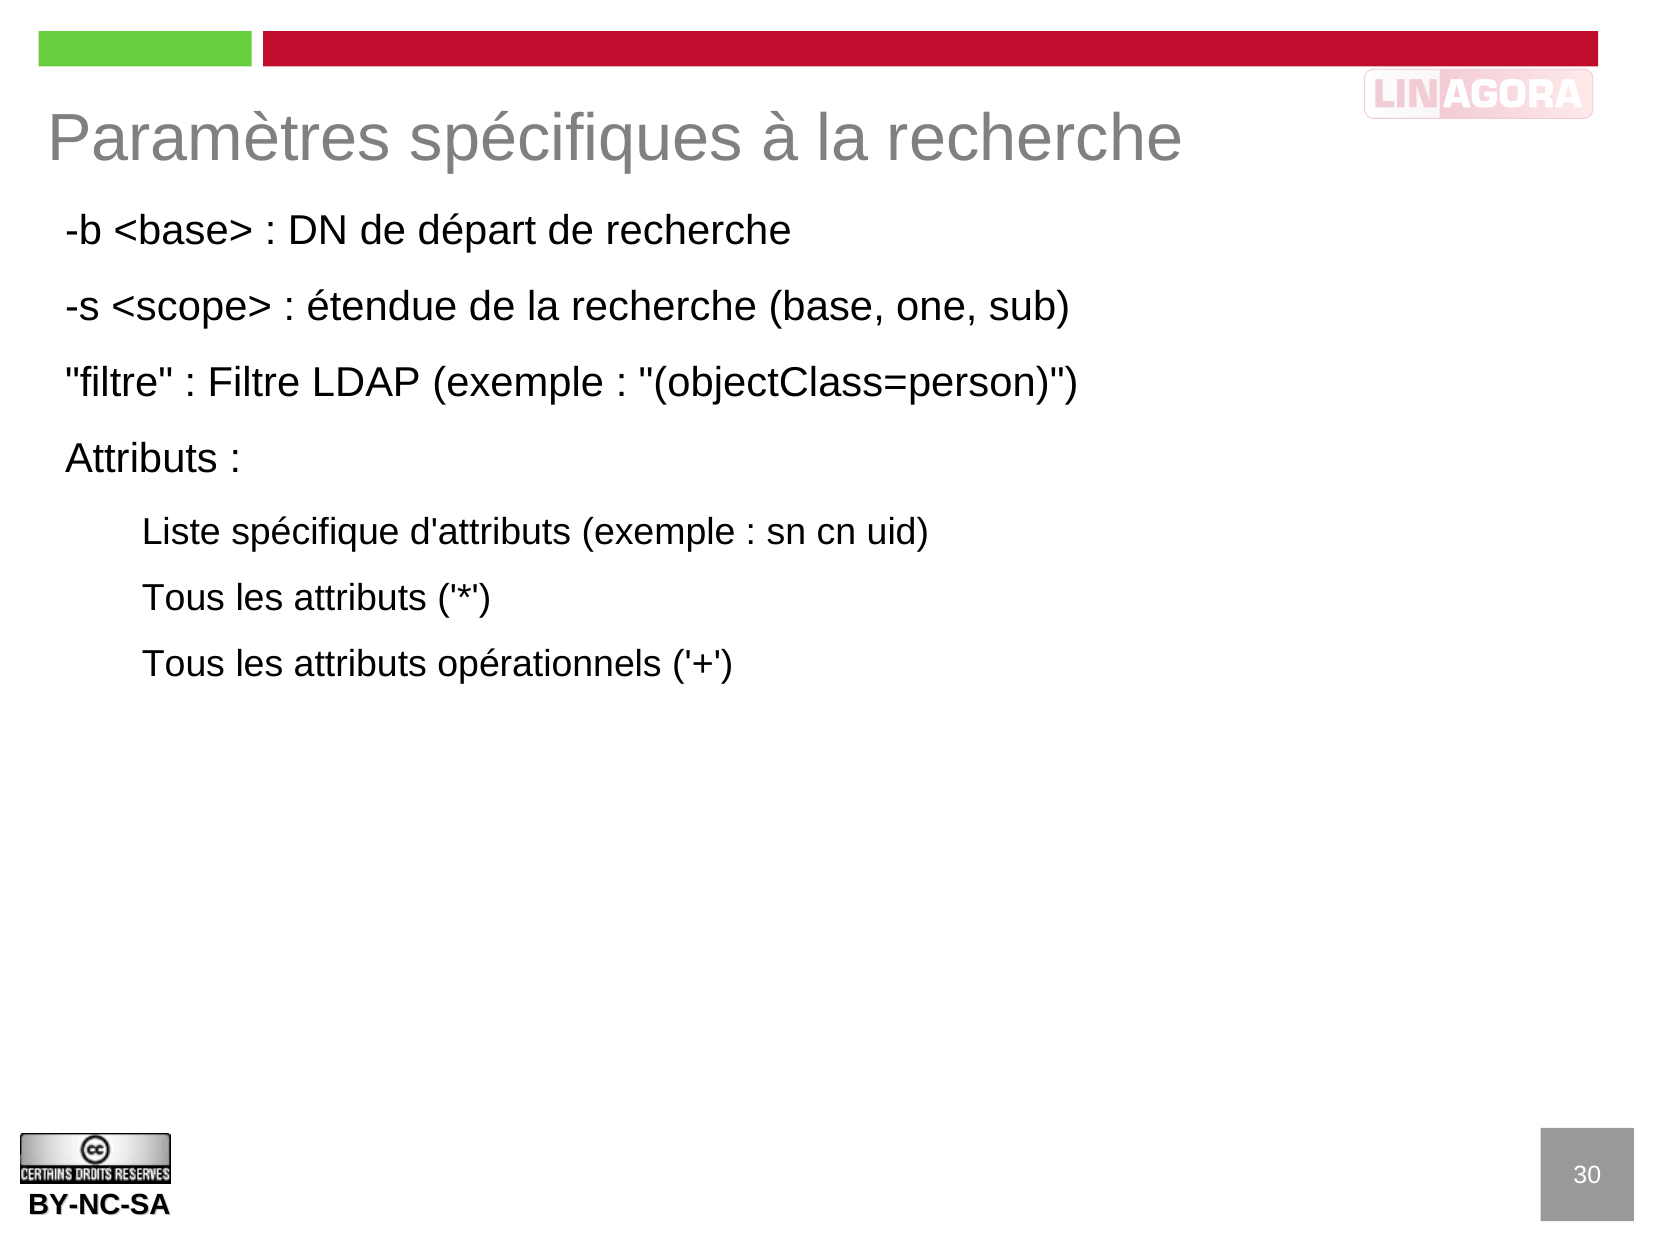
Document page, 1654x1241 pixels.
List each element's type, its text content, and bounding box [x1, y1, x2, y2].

picture [20, 1133, 171, 1184]
list -b <base> : DN de départ de recherche -s <scope> : étendue de la recherche (base, one, sub) "filtre" : Filtre LDAP (exemple : "(objectClass=person)") Attributs : Liste spécifique d'attributs (exemple : sn cn uid) Tous les attributs ('*') Tous les attributs opérationnels ('+') [47, 206, 1625, 1093]
title Paramètres spécifiques à la recherche [47, 97, 1447, 178]
